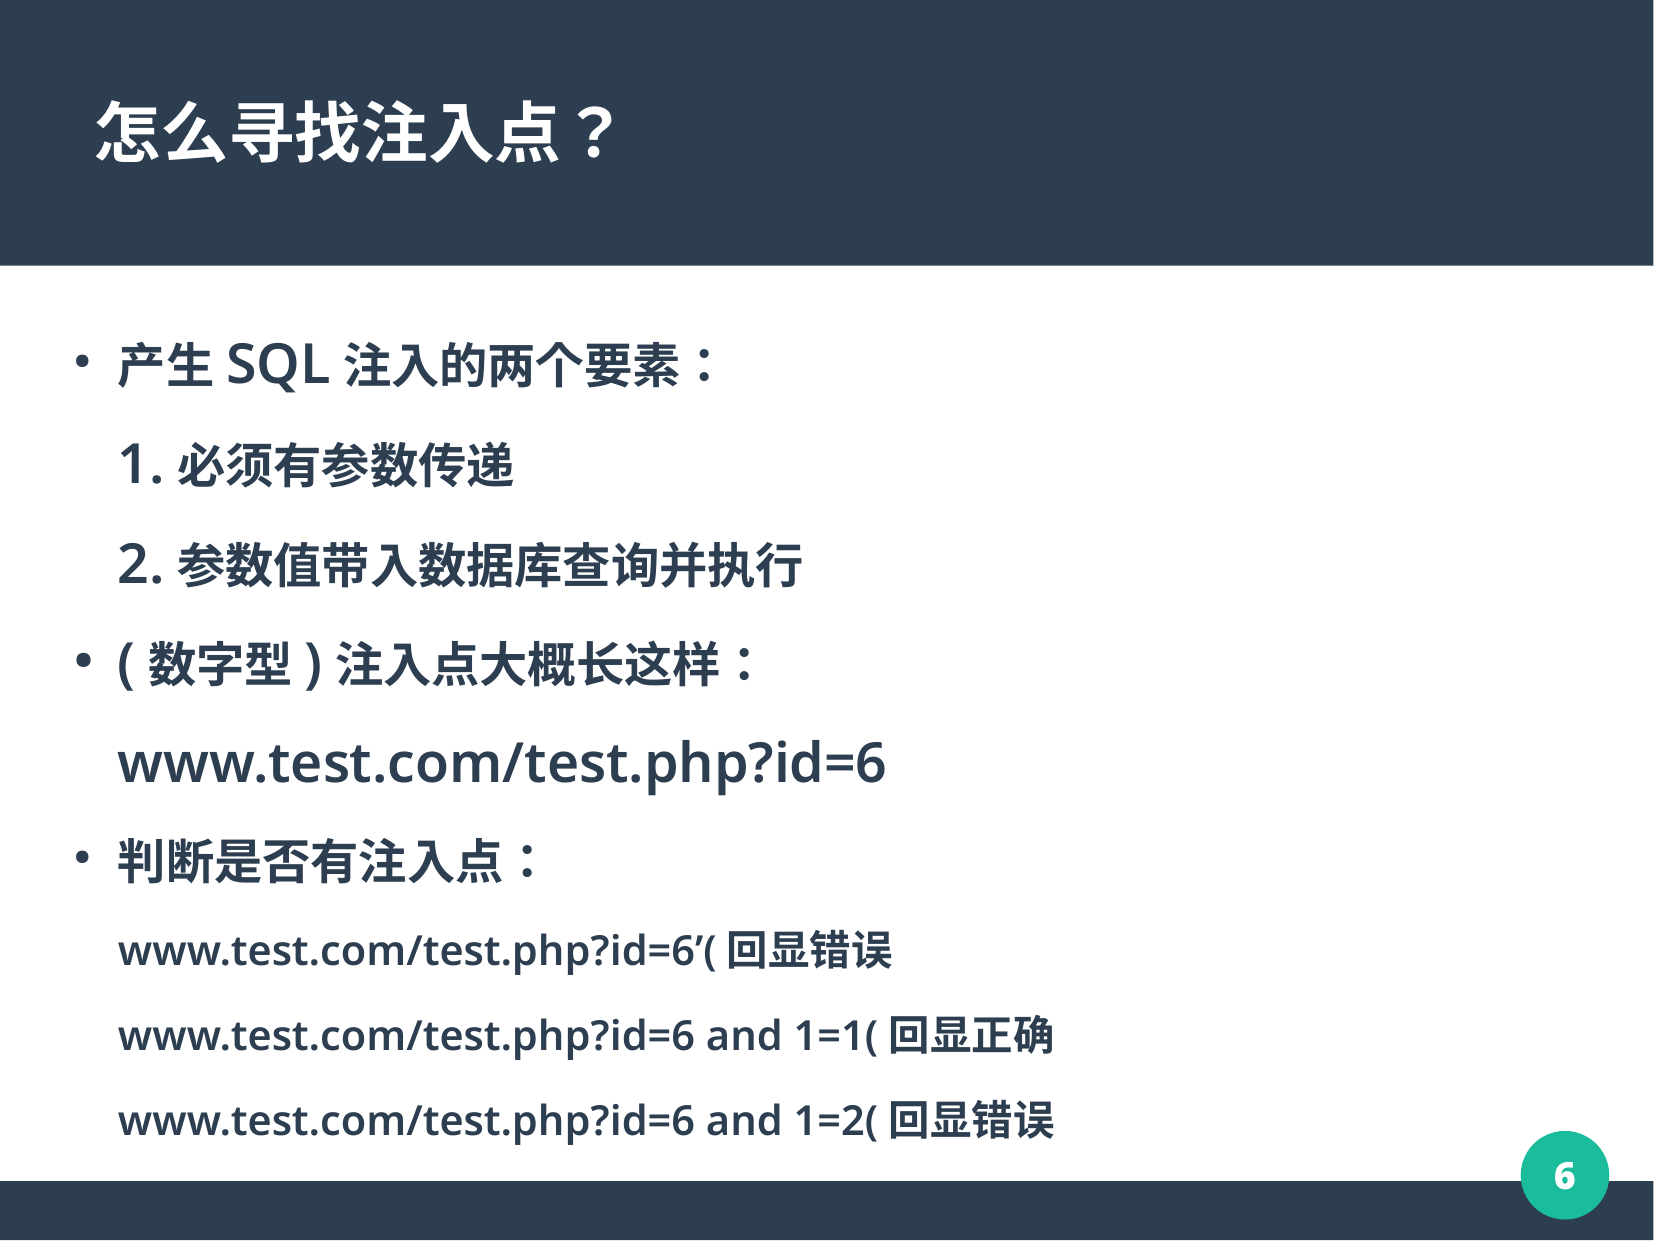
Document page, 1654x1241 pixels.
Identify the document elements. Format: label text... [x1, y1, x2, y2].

list 产生SQL注入的两个要素： 1.必须有参数传递 2.参数值带入数据库查询并执行 (数字型)注入点大概长这样： www.test.com/test.php?id=6 判断是否有注入点： www.test.com/test.php?id=6’(回显错误 www.test.com/test.php?id=6 and 1=1(回显正确 www.test.com/test.php?id=6 and 1=2(回显错误 [59, 324, 1595, 1152]
title 怎么寻找注入点？ [59, 49, 1595, 207]
